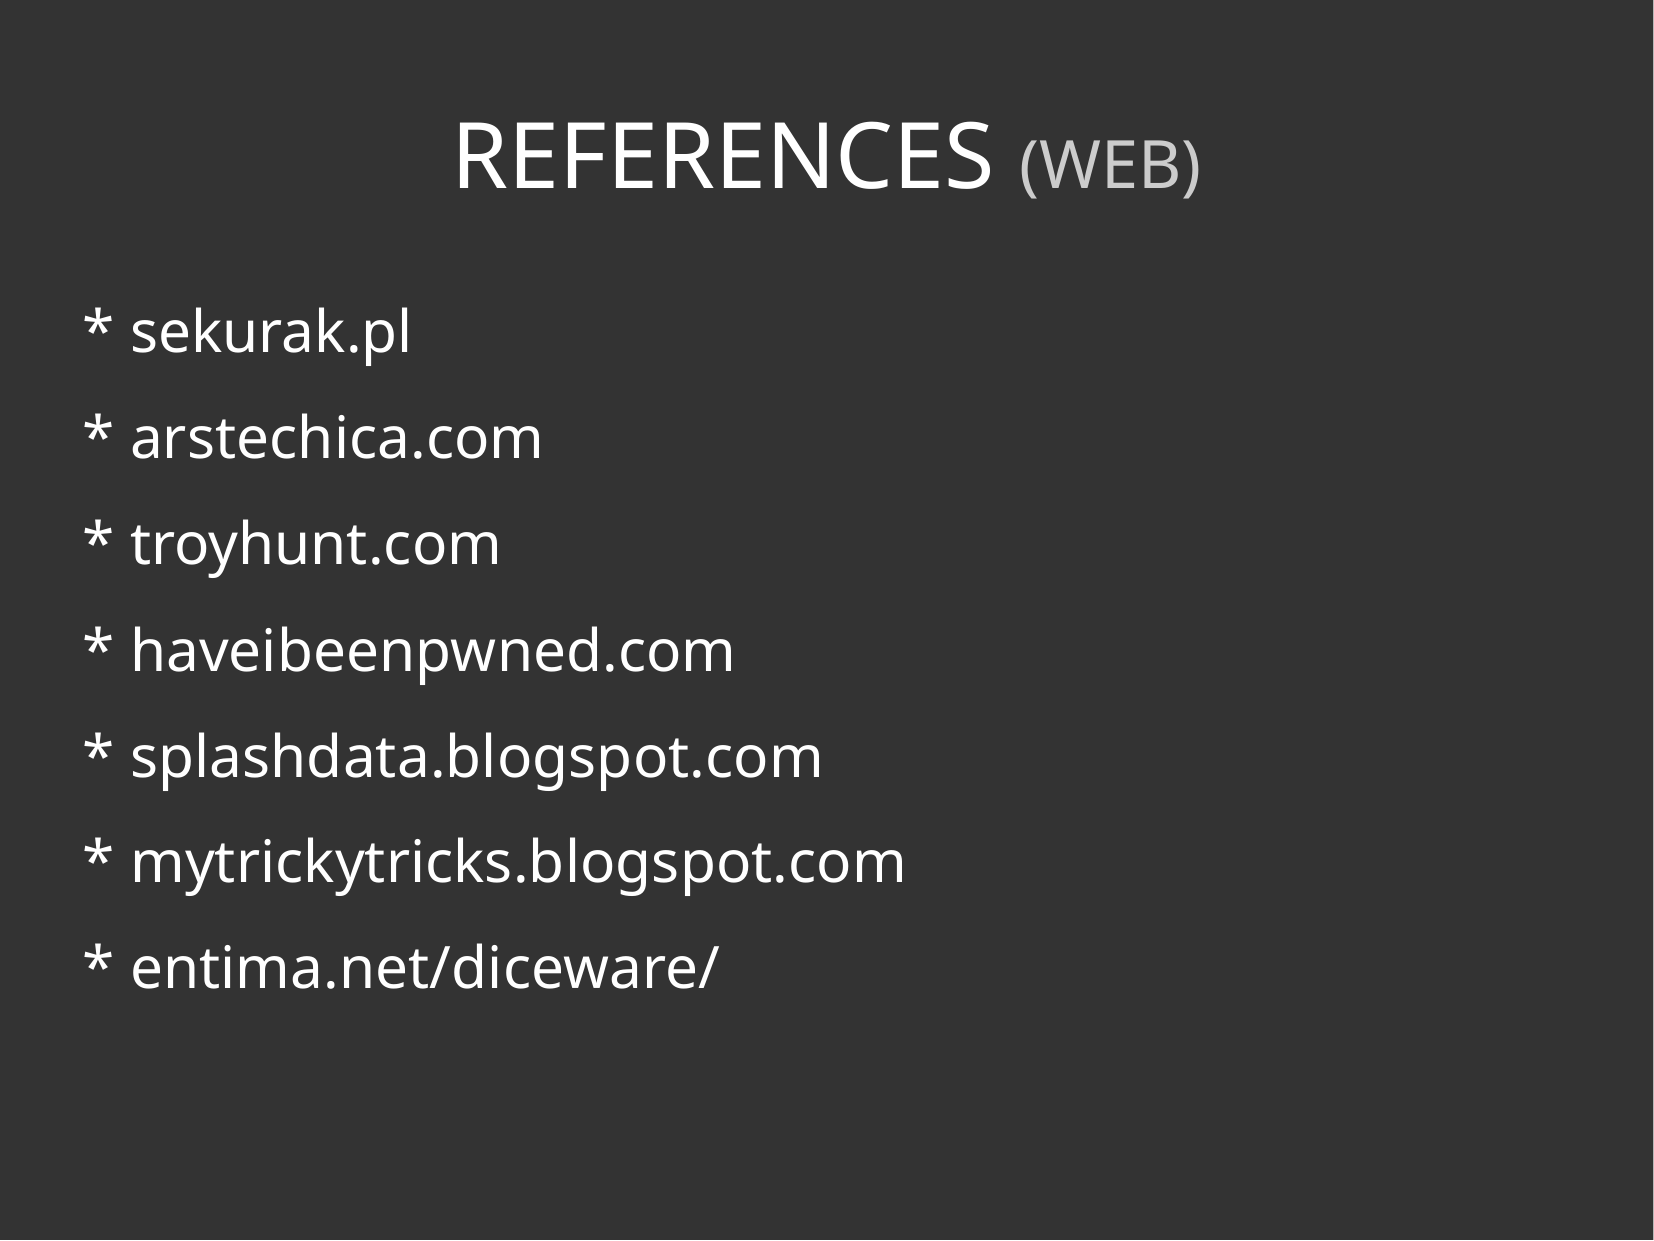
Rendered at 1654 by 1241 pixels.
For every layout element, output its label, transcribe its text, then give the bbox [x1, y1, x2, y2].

title REFERENCES (WEB) [82, 49, 1571, 257]
list * sekurak.pl * arstechica.com * troyhunt.com * haveibeenpwned.com * splashdata.blogspot.com * mytrickytricks.blogspot.com * entima.net/diceware/ [82, 290, 1571, 1010]
